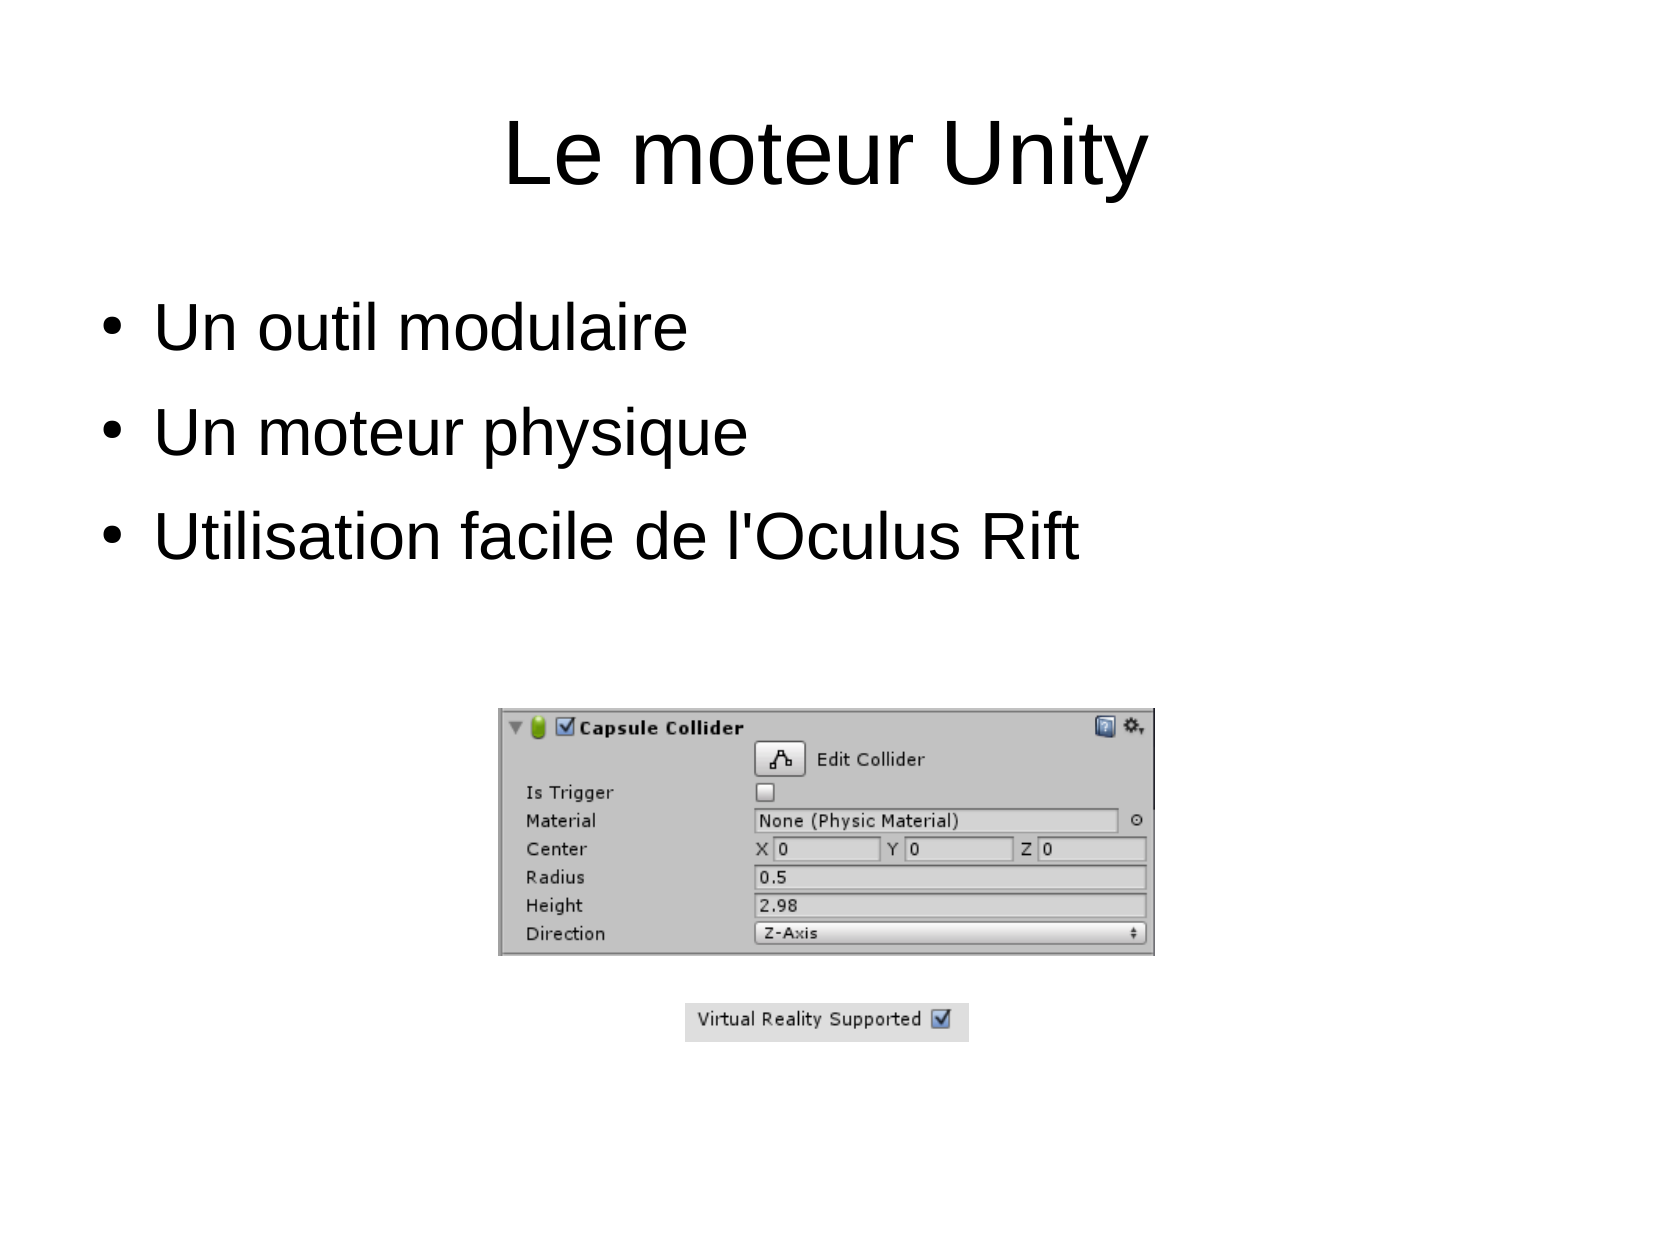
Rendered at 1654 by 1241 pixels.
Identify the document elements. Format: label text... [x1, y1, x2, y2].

picture [498, 708, 1155, 956]
title Le moteur Unity [82, 49, 1571, 257]
list Un outil modulaire Un moteur physique Utilisation facile de l'Oculus Rift [82, 290, 1571, 1010]
picture [685, 1003, 969, 1042]
